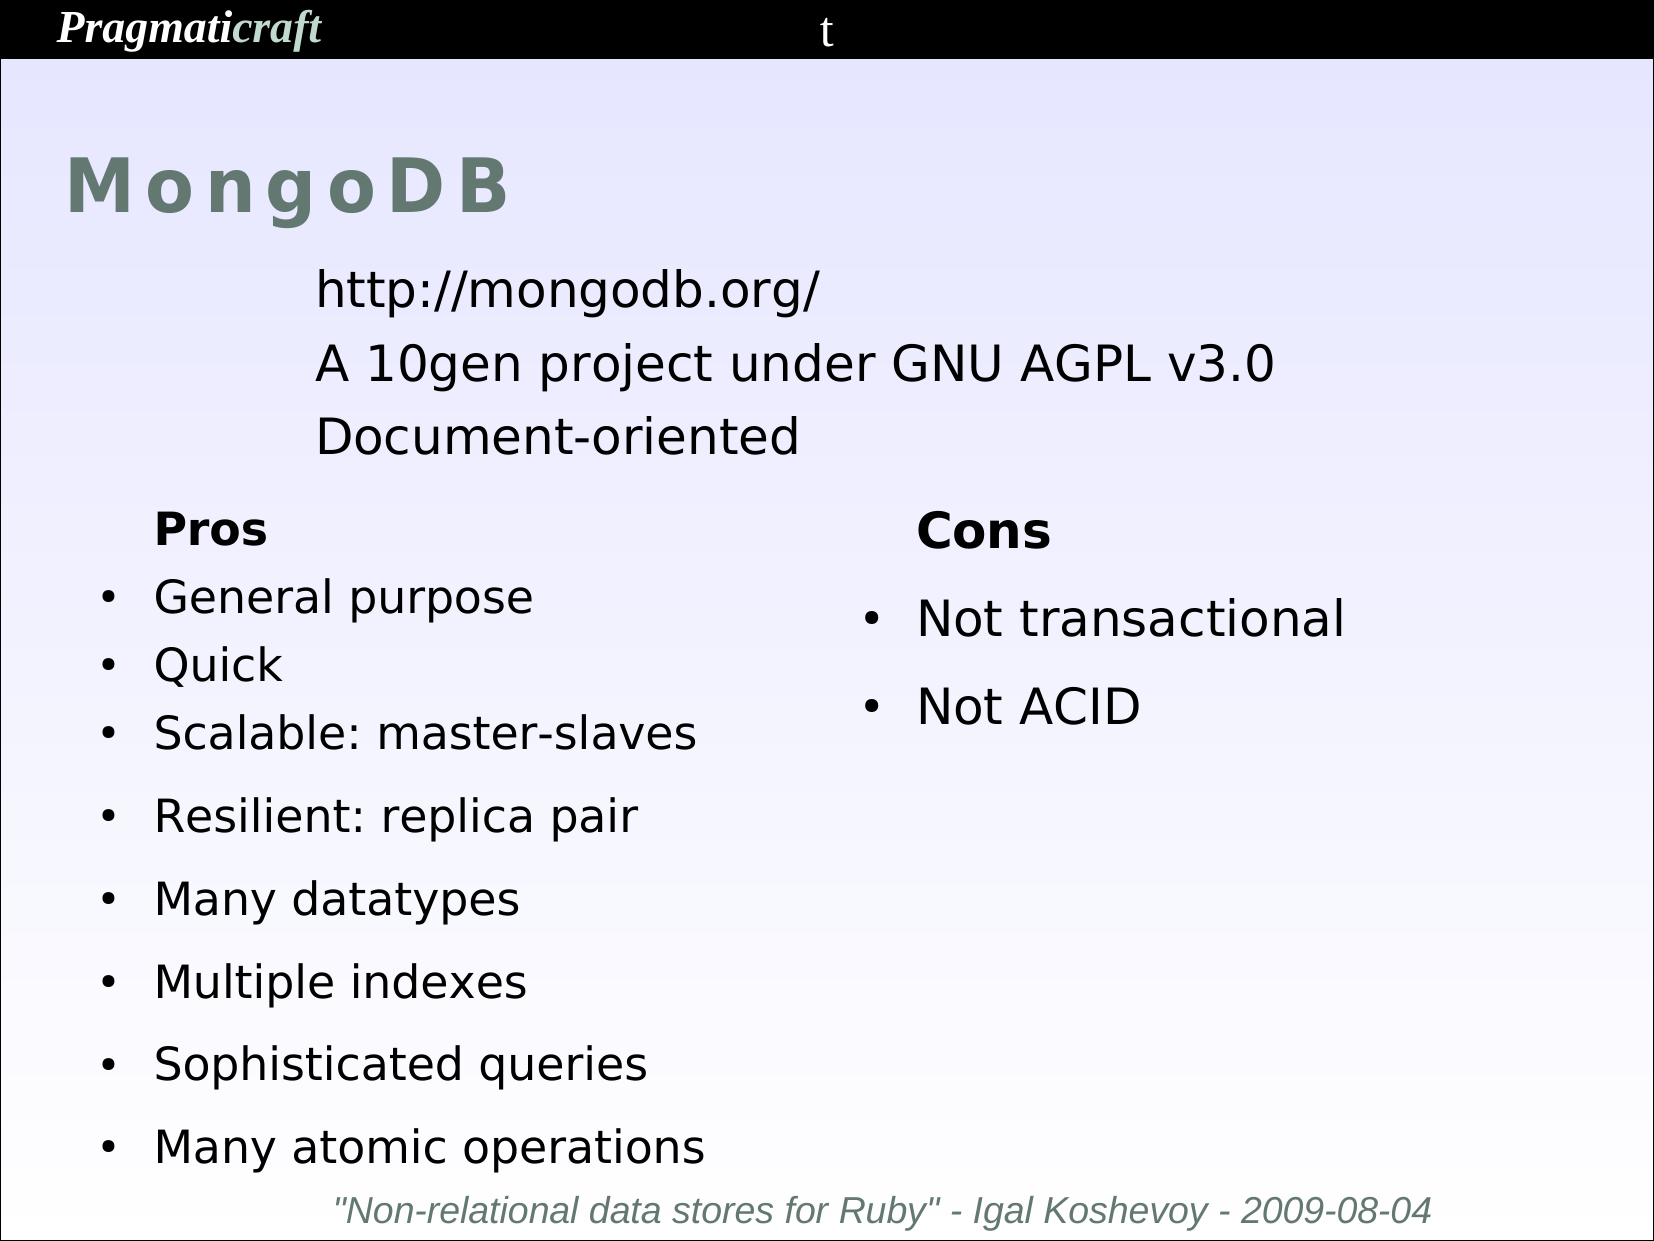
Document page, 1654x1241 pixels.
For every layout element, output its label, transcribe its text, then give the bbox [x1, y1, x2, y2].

list Pros General purpose Quick Scalable: master-slaves Resilient: replica pair Many datatypes Multiple indexes Sophisticated queries Many atomic operations [82, 502, 809, 1175]
title MongoDB [64, 112, 1587, 261]
list Cons Not transactional Not ACID [845, 502, 1572, 1087]
list http://mongodb.org/ A 10gen project under GNU AGPL v3.0 Document-oriented [314, 261, 1407, 467]
